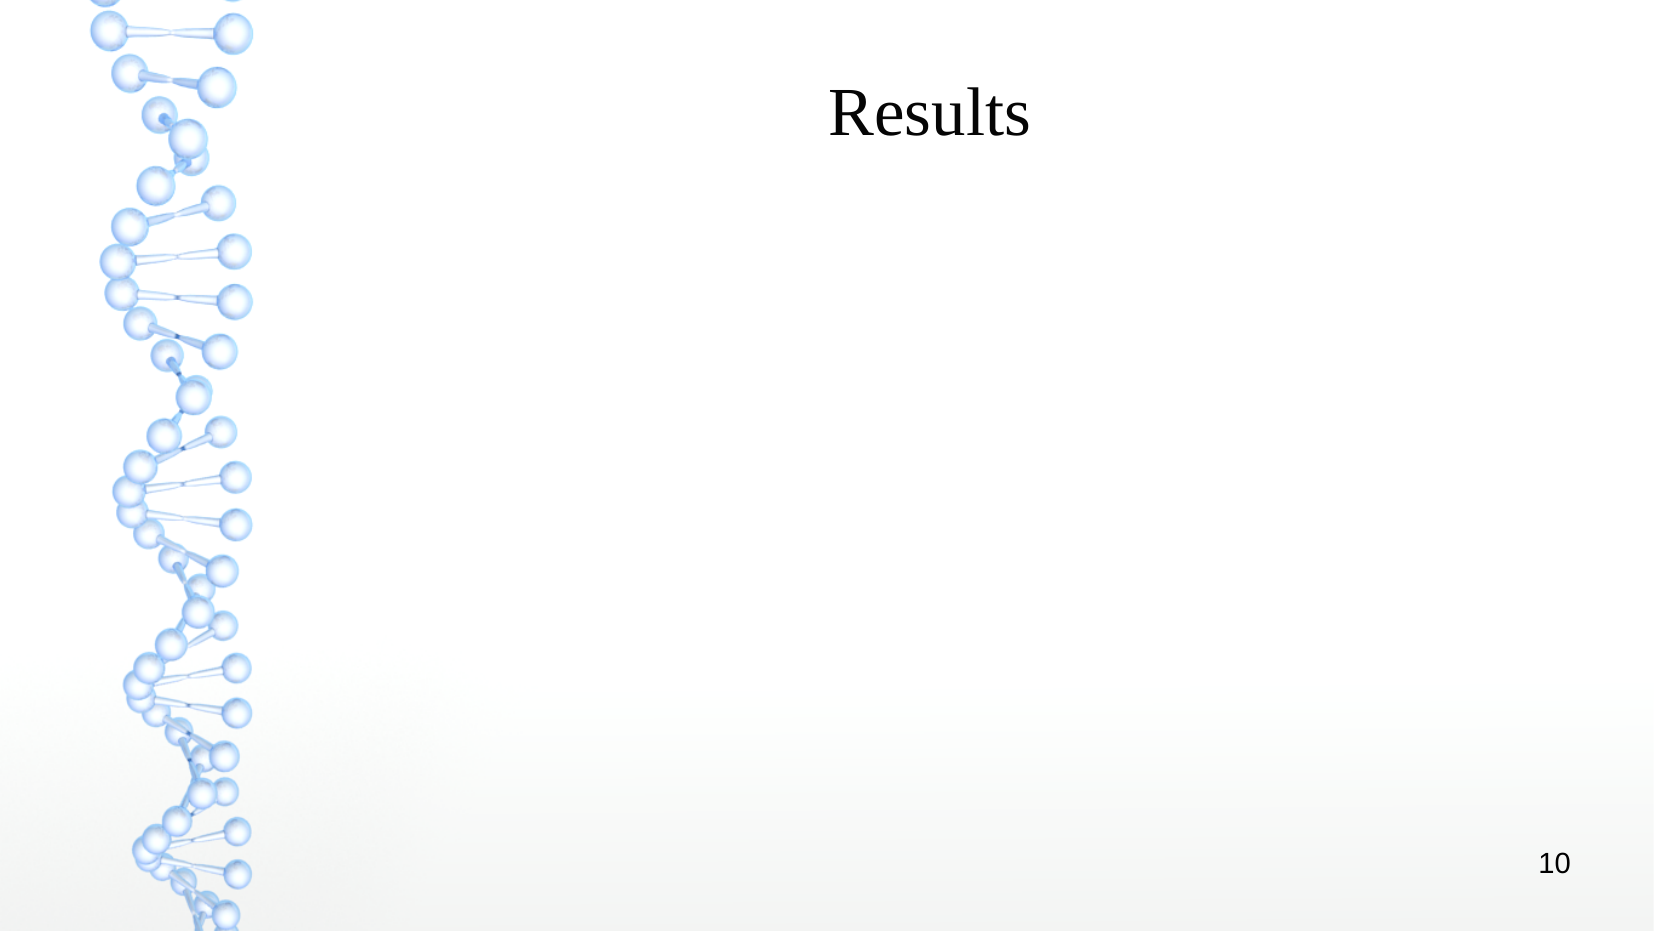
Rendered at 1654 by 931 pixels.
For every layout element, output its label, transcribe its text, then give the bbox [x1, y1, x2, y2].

title Results [265, 35, 1595, 189]
picture [0, 0, 1654, 931]
